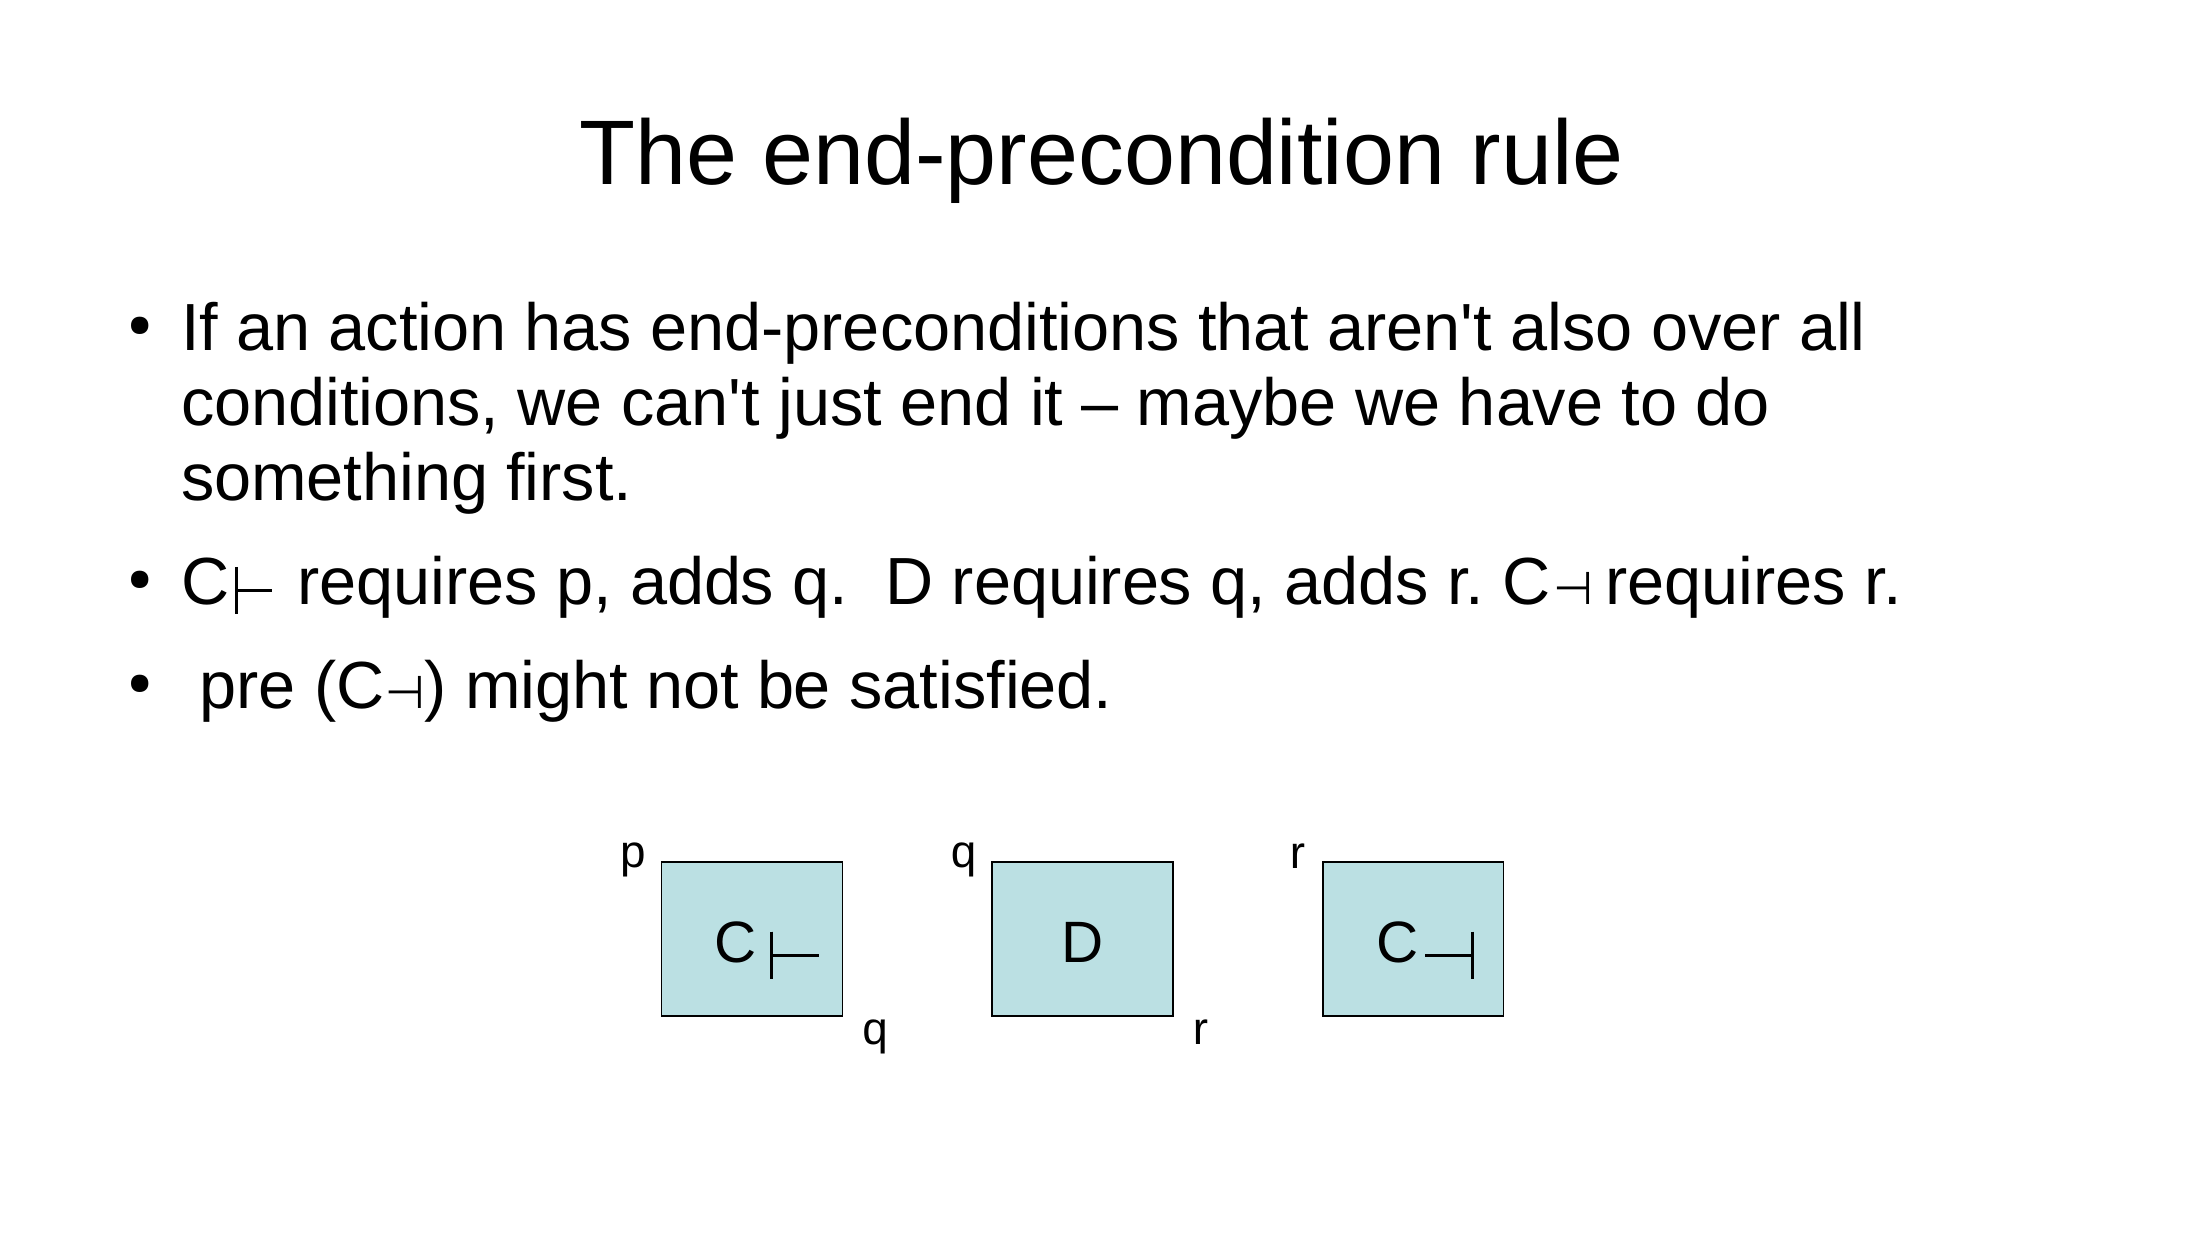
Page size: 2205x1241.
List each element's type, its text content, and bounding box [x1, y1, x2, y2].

text_box r [1289, 826, 1306, 879]
title The end-precondition rule [110, 49, 2095, 257]
text_box q [862, 1002, 888, 1055]
text_box q [950, 825, 977, 878]
text_box C [661, 862, 843, 1016]
text_box C [1322, 862, 1504, 1016]
list If an action has end-preconditions that aren't also over all conditions, we can't just end it – maybe we have to do something first. C requires p, adds q. D requires q, adds r. C⊣ requires r. pre (C⊣) might not be satisfied. [110, 290, 2051, 1010]
text_box r [1192, 1002, 1209, 1055]
text_box p [620, 825, 646, 878]
text_box D [992, 862, 1174, 1016]
